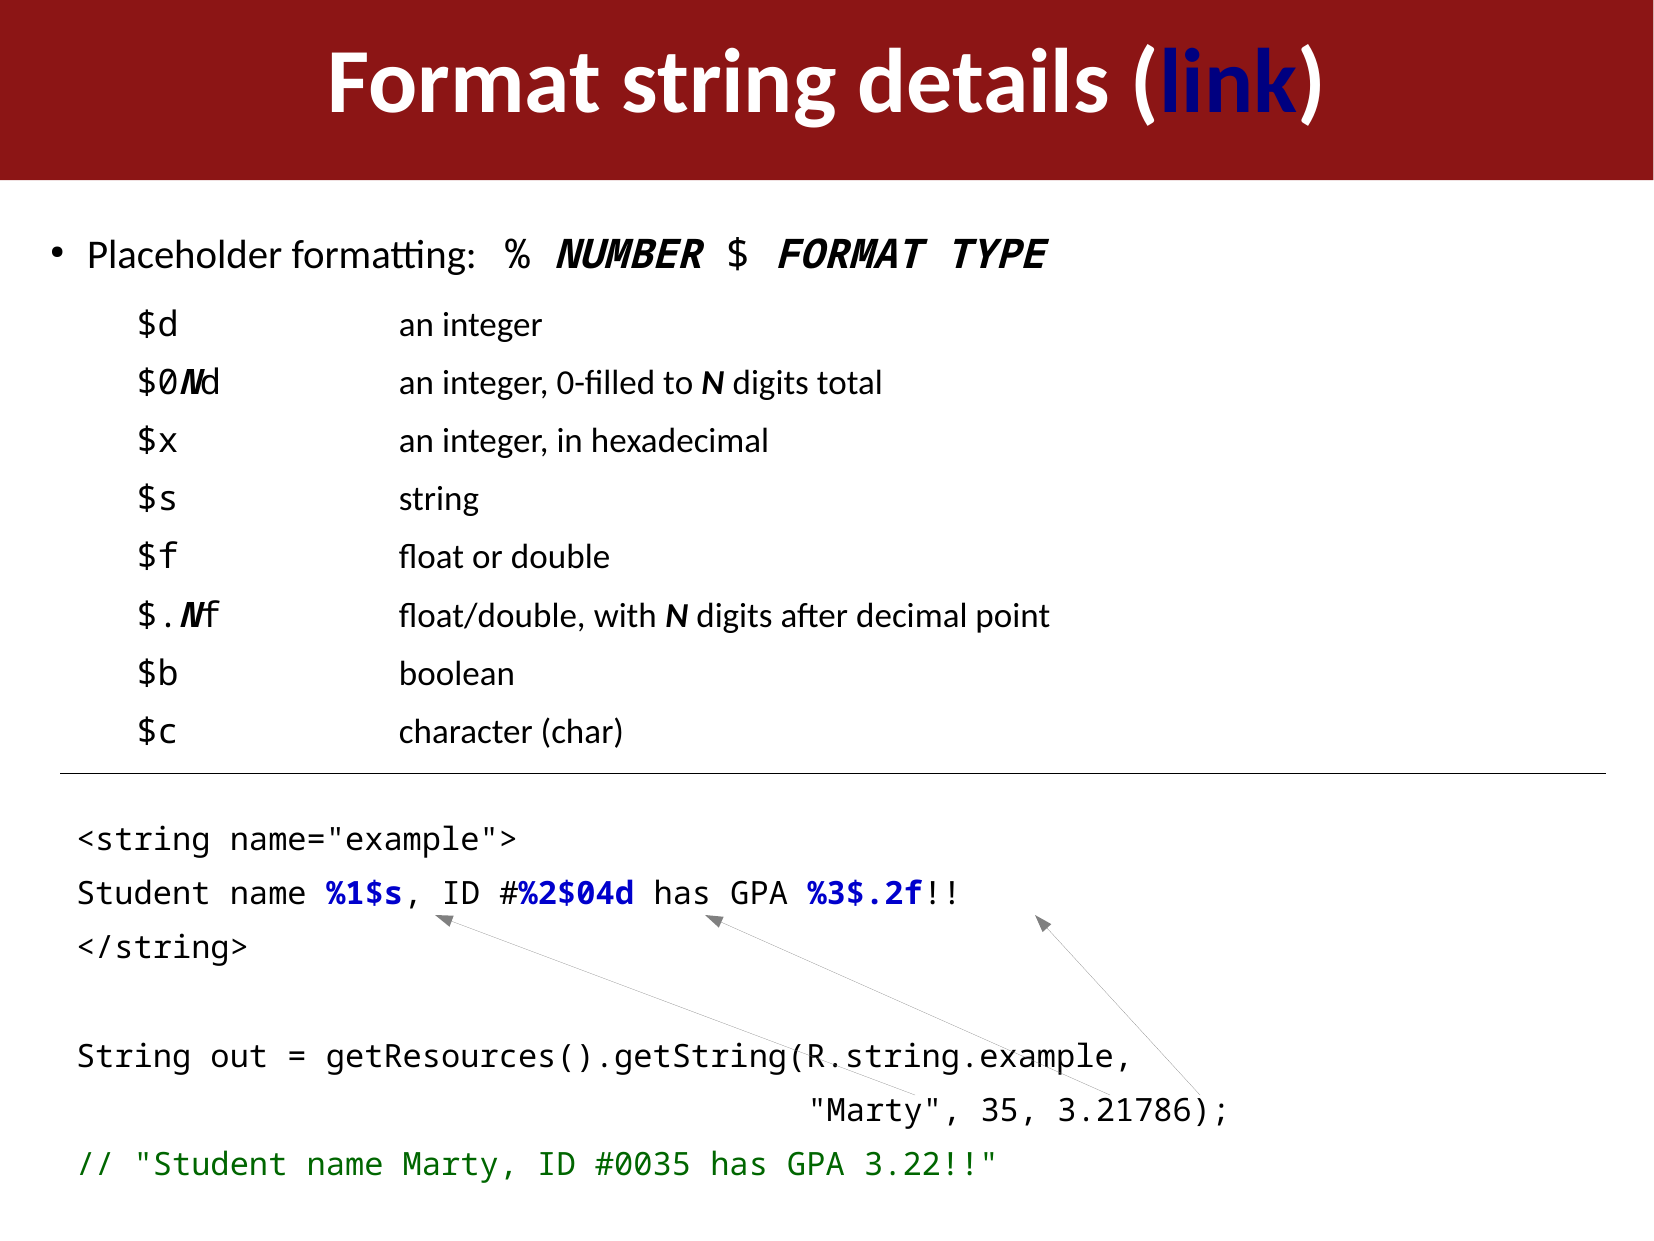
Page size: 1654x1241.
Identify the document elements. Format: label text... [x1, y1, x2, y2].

list Placeholder formatting: % NUMBER $ FORMAT TYPE $d an integer $0Nd an integer, 0-filled to N digits total $x an integer, in hexadecimal $s string $f float or double $.Nf float/double, with N digits after decimal point $b boolean $c character (char) <string name="example"> Student name %1$s, ID #%2$04d has GPA %3$.2f!! </string> String out = getResources().getString(R.string.example, "Marty", 35, 3.21786); // "Student name Marty, ID #0035 has GPA 3.22!!" [37, 225, 1636, 1186]
title Format string details (link) [0, 0, 1654, 181]
